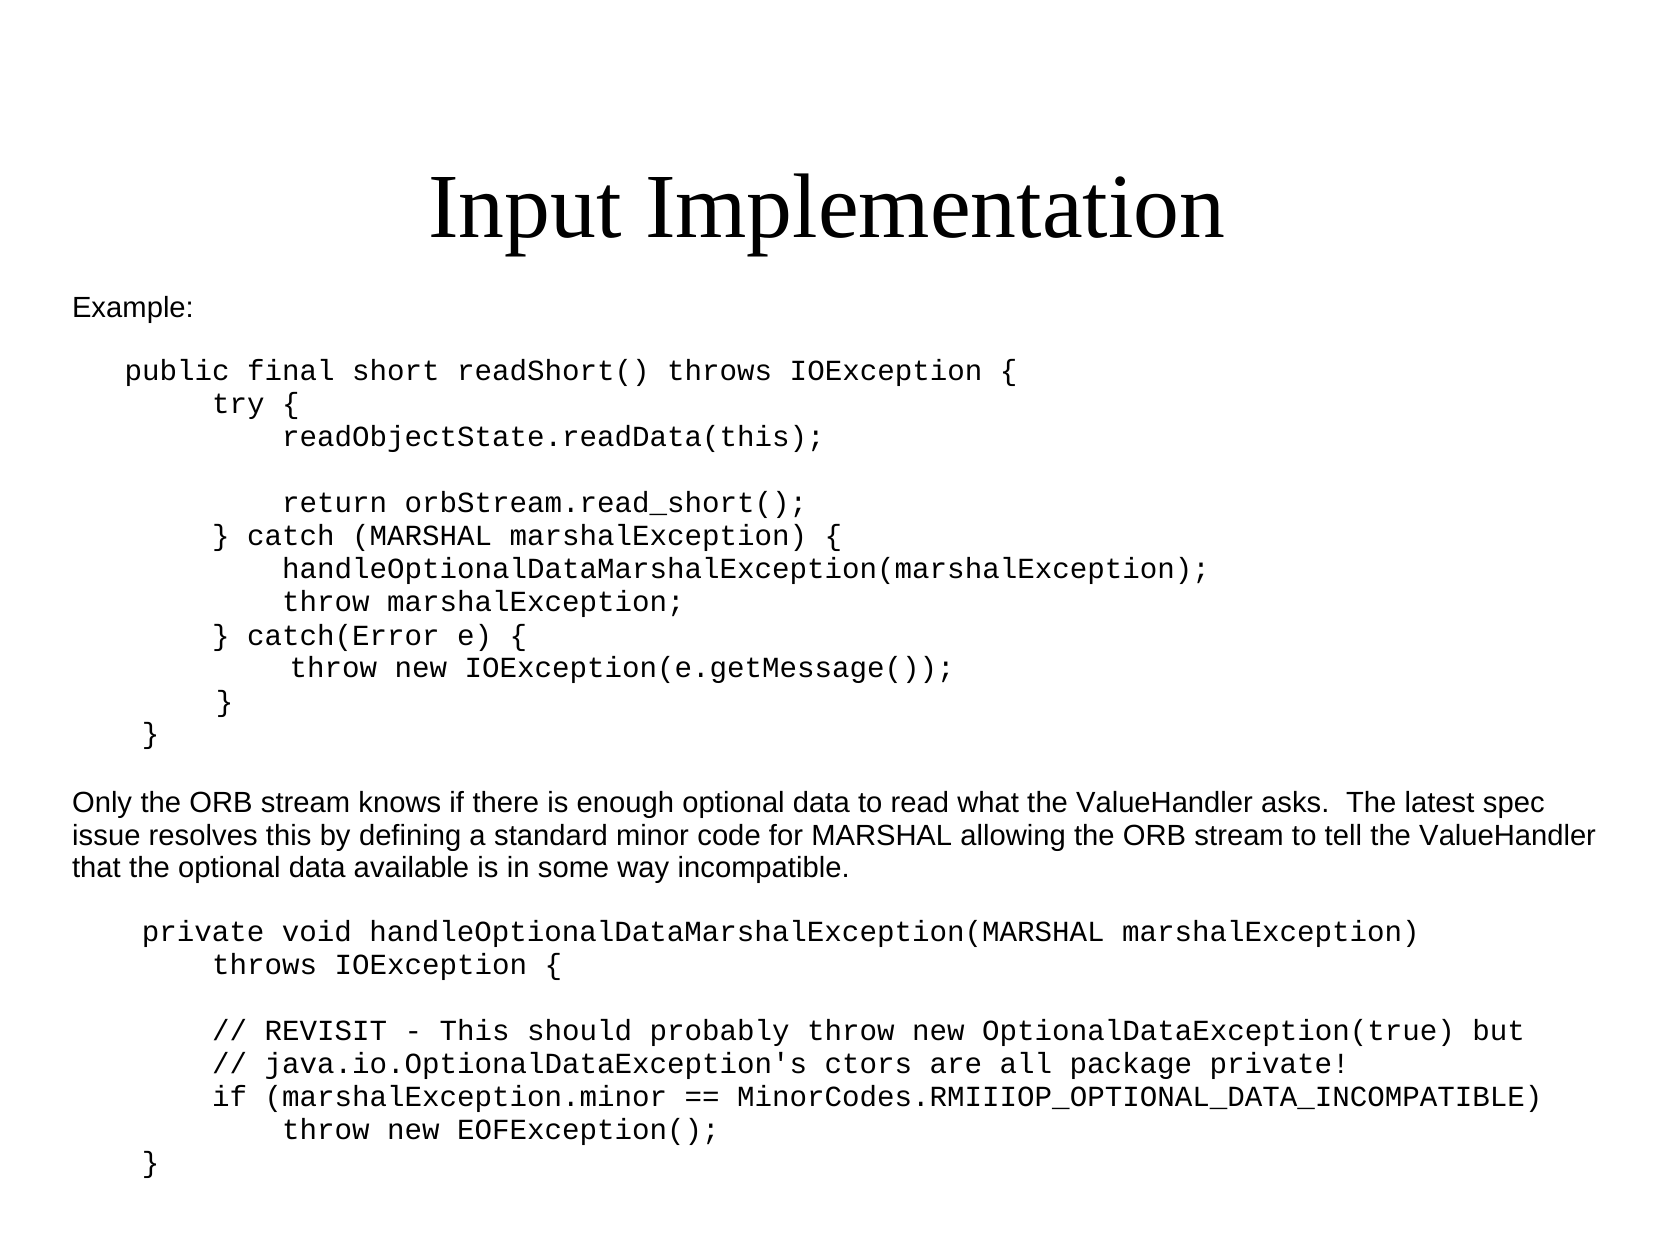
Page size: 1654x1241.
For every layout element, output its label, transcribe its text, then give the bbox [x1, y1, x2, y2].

text_box Example: public final short readShort() throws IOException { try { readObjectState.readData(this); return orbStream.read_short(); } catch (MARSHAL marshalException) { handleOptionalDataMarshalException(marshalException); throw marshalException; } catch(Error e) { throw new IOException(e.getMessage()); } } Only the ORB stream knows if there is enough optional data to read what the ValueHandler asks. The latest spec issue resolves this by defining a standard minor code for MARSHAL allowing the ORB stream to tell the ValueHandler that the optional data available is in some way incompatible. private void handleOptionalDataMarshalException(MARSHAL marshalException) throws IOException { // REVISIT - This should probably throw new OptionalDataException(true) but // java.io.OptionalDataException's ctors are all package private! if (marshalException.minor == MinorCodes.RMIIIOP_OPTIONAL_DATA_INCOMPATIBLE) throw new EOFException(); } [71, 291, 1612, 1178]
title Input Implementation [121, 102, 1534, 291]
